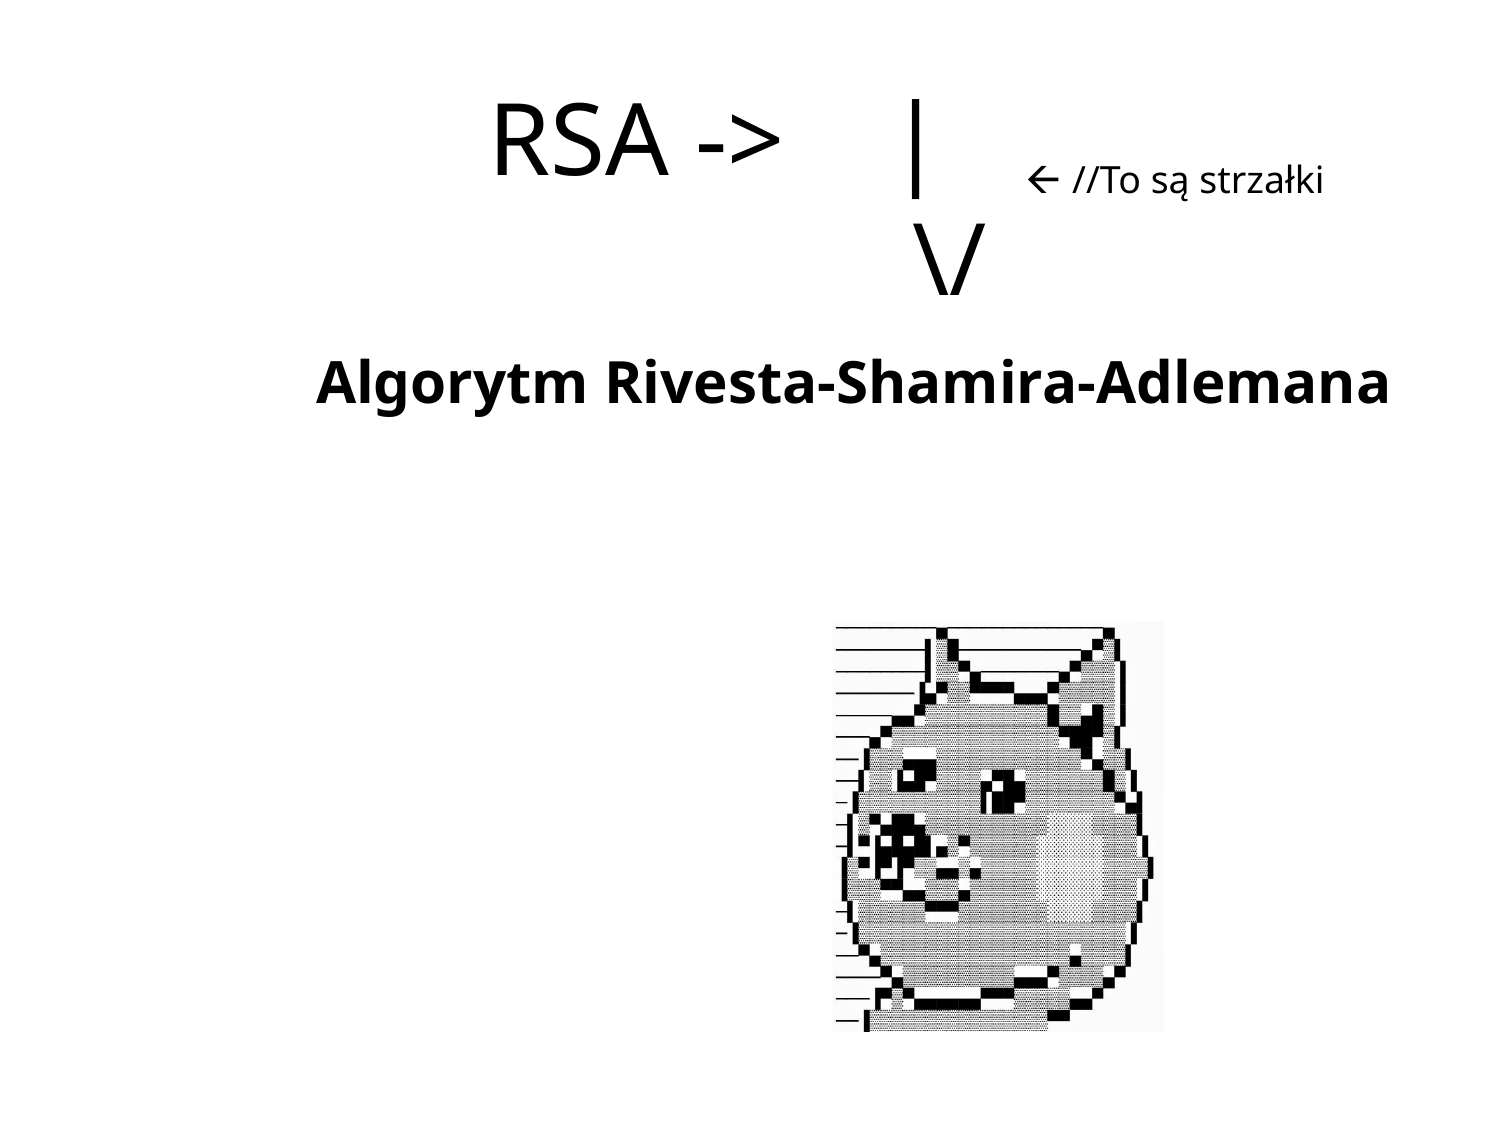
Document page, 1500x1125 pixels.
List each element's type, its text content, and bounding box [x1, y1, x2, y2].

picture [832, 621, 1164, 1032]
text_box  //To są strzałki [1009, 149, 1483, 210]
title RSA -> | \/ [41, 66, 1392, 325]
text_box Algorytm Rivesta-Shamira-Adlemana [301, 338, 1407, 423]
